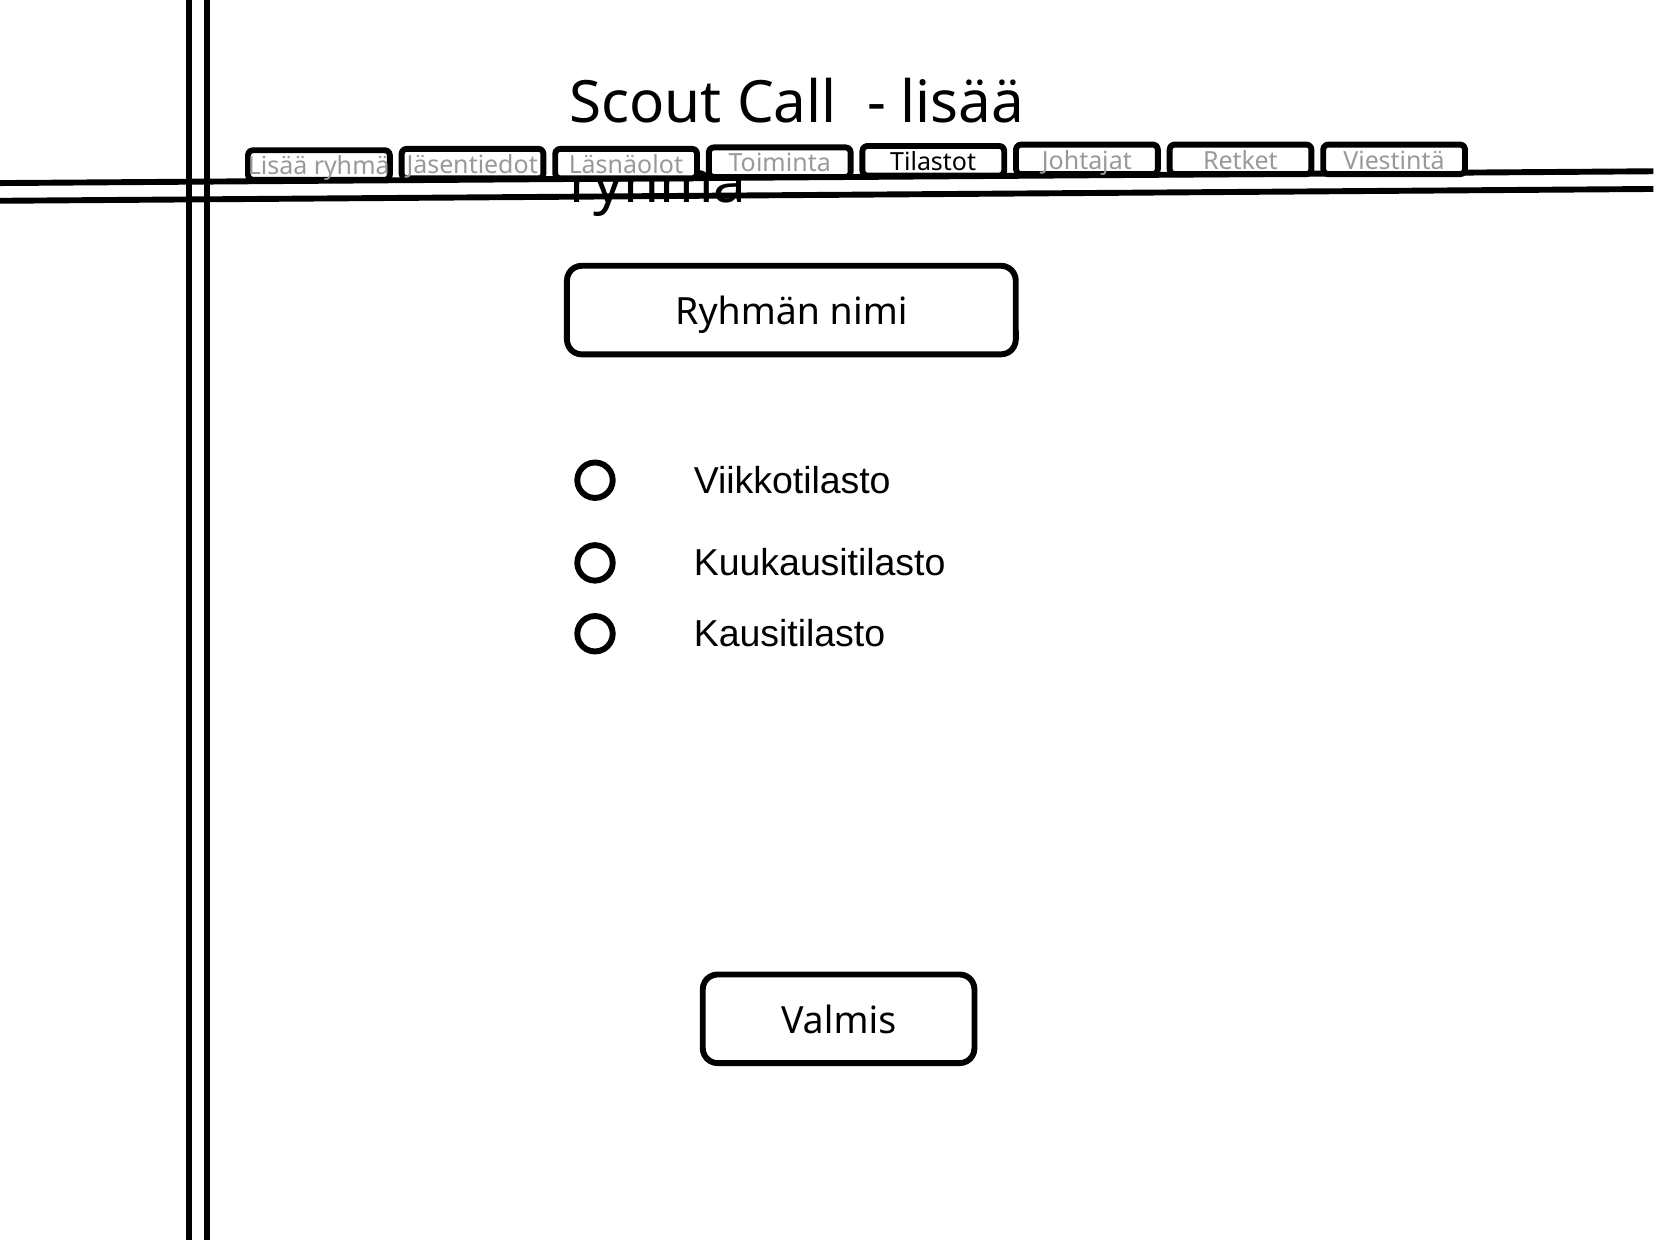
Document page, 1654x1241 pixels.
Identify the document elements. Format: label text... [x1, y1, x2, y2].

text_box Viikkotilasto [682, 454, 903, 506]
text_box Läsnäolot [555, 148, 698, 179]
text_box Retket [1169, 144, 1312, 175]
text_box Kausitilasto [682, 608, 898, 660]
text_box Valmis [702, 974, 975, 1064]
text_box Johtajat [1016, 144, 1158, 175]
text_box Scout Call - lisää ryhmä [555, 53, 1178, 137]
text_box Ryhmän nimi [566, 265, 1016, 355]
text_box Jäsentiedot [401, 148, 544, 179]
text_box Viestintä [1323, 144, 1466, 175]
text_box [577, 545, 613, 581]
text_box Kuukausitilasto [682, 537, 958, 589]
text_box Tilastot [862, 145, 1005, 176]
text_box Lisää ryhmä [248, 150, 390, 180]
text_box [577, 616, 613, 652]
text_box Toiminta [708, 147, 851, 177]
text_box [577, 462, 613, 498]
